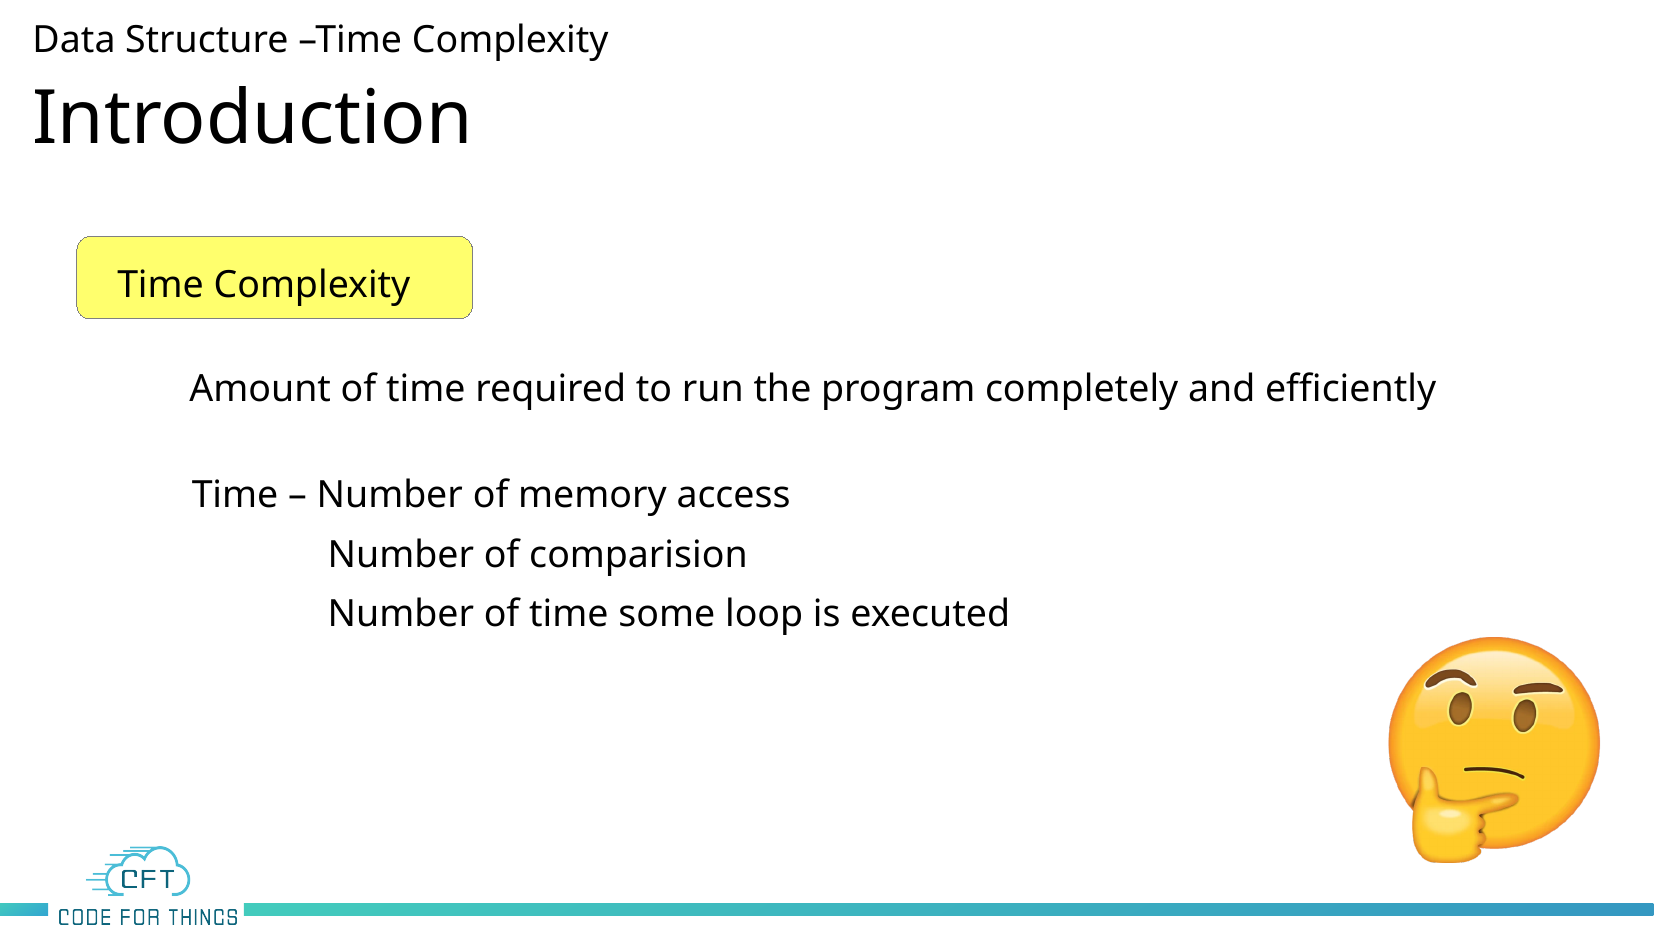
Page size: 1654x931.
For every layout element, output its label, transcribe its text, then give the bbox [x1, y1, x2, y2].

picture [59, 846, 237, 925]
text_box Amount of time required to run the program completely and efficiently [174, 354, 1565, 421]
text_box Number of time some loop is executed [312, 578, 1128, 638]
text_box Time – Number of memory access [177, 460, 886, 519]
picture [1381, 637, 1607, 863]
text_box [76, 236, 473, 319]
text_box Time Complexity [102, 250, 473, 353]
title Data Structure –Time Complexity Introduction [32, 12, 1184, 166]
text_box Number of comparision [312, 519, 810, 578]
